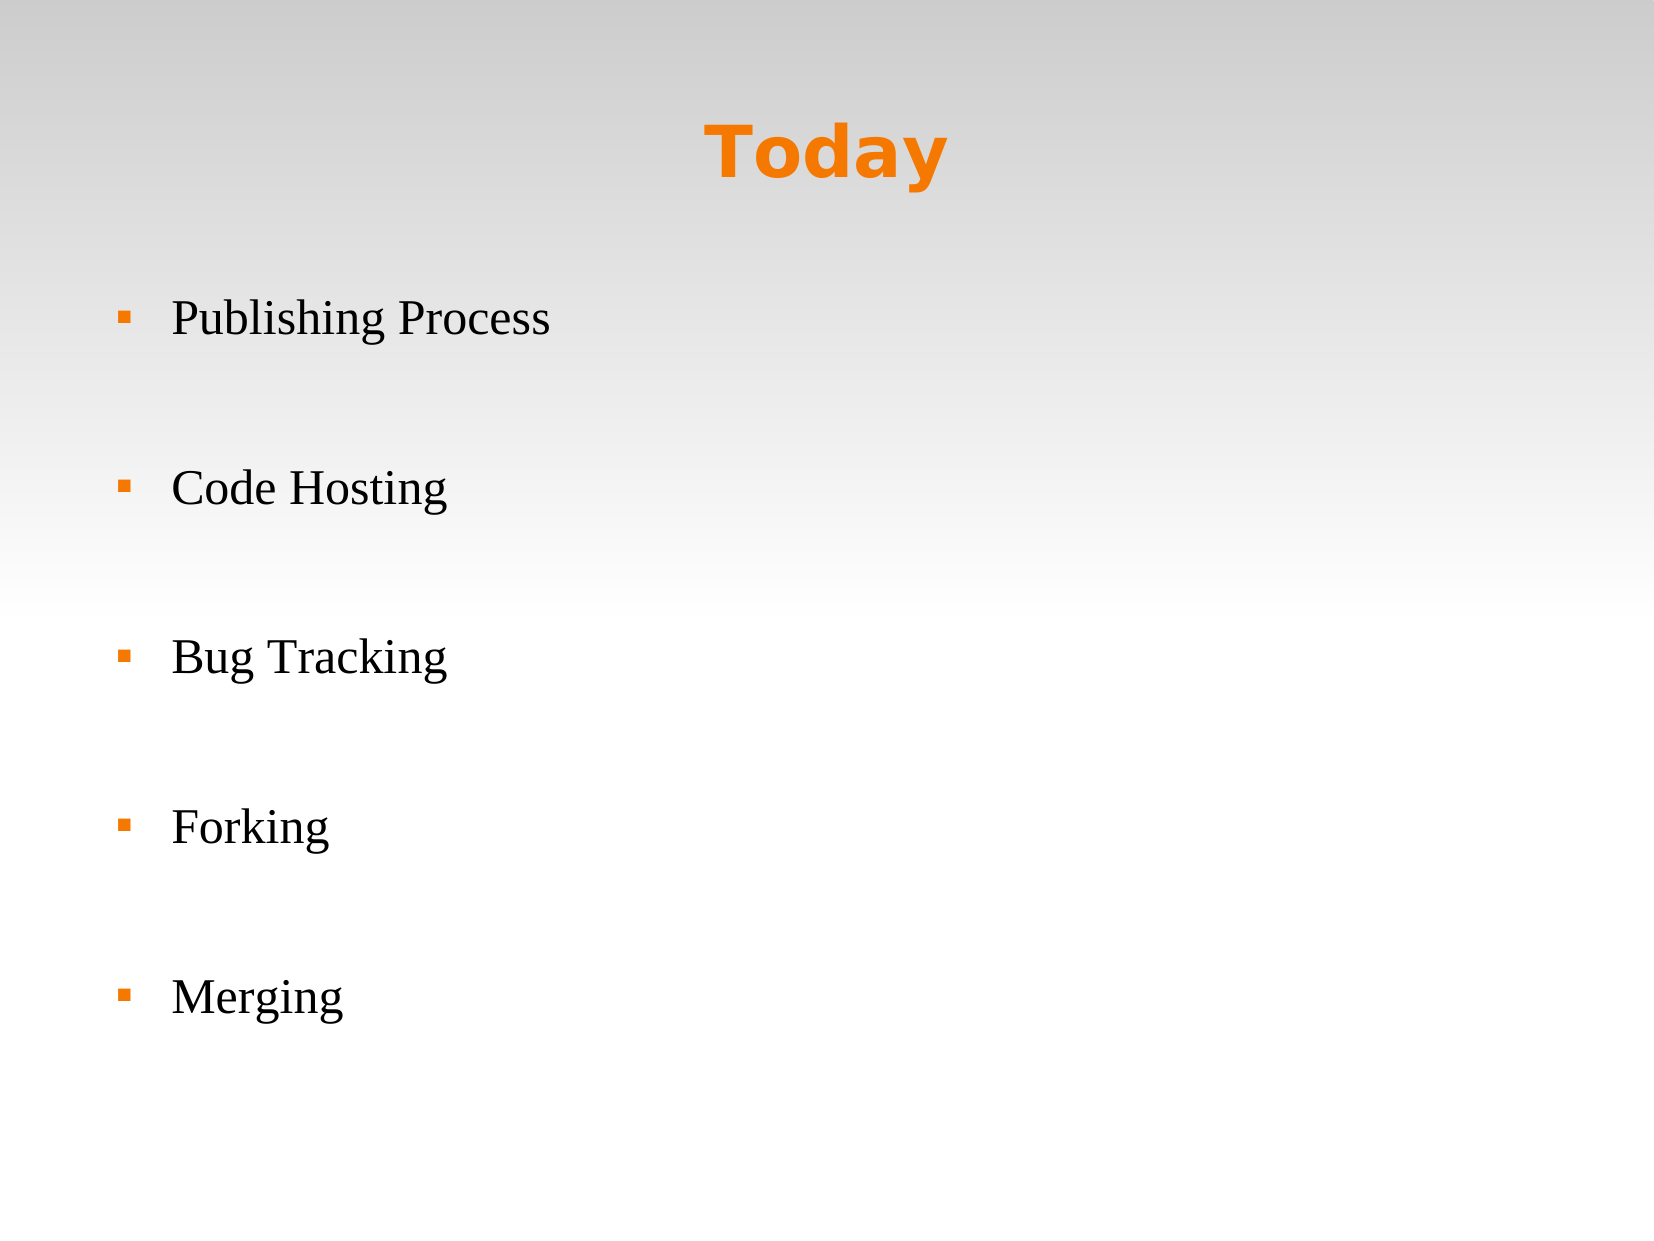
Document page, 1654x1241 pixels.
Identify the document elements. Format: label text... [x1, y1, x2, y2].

title Today [82, 49, 1571, 257]
list Publishing Process Code Hosting Bug Tracking Forking Merging [82, 290, 1571, 1094]
